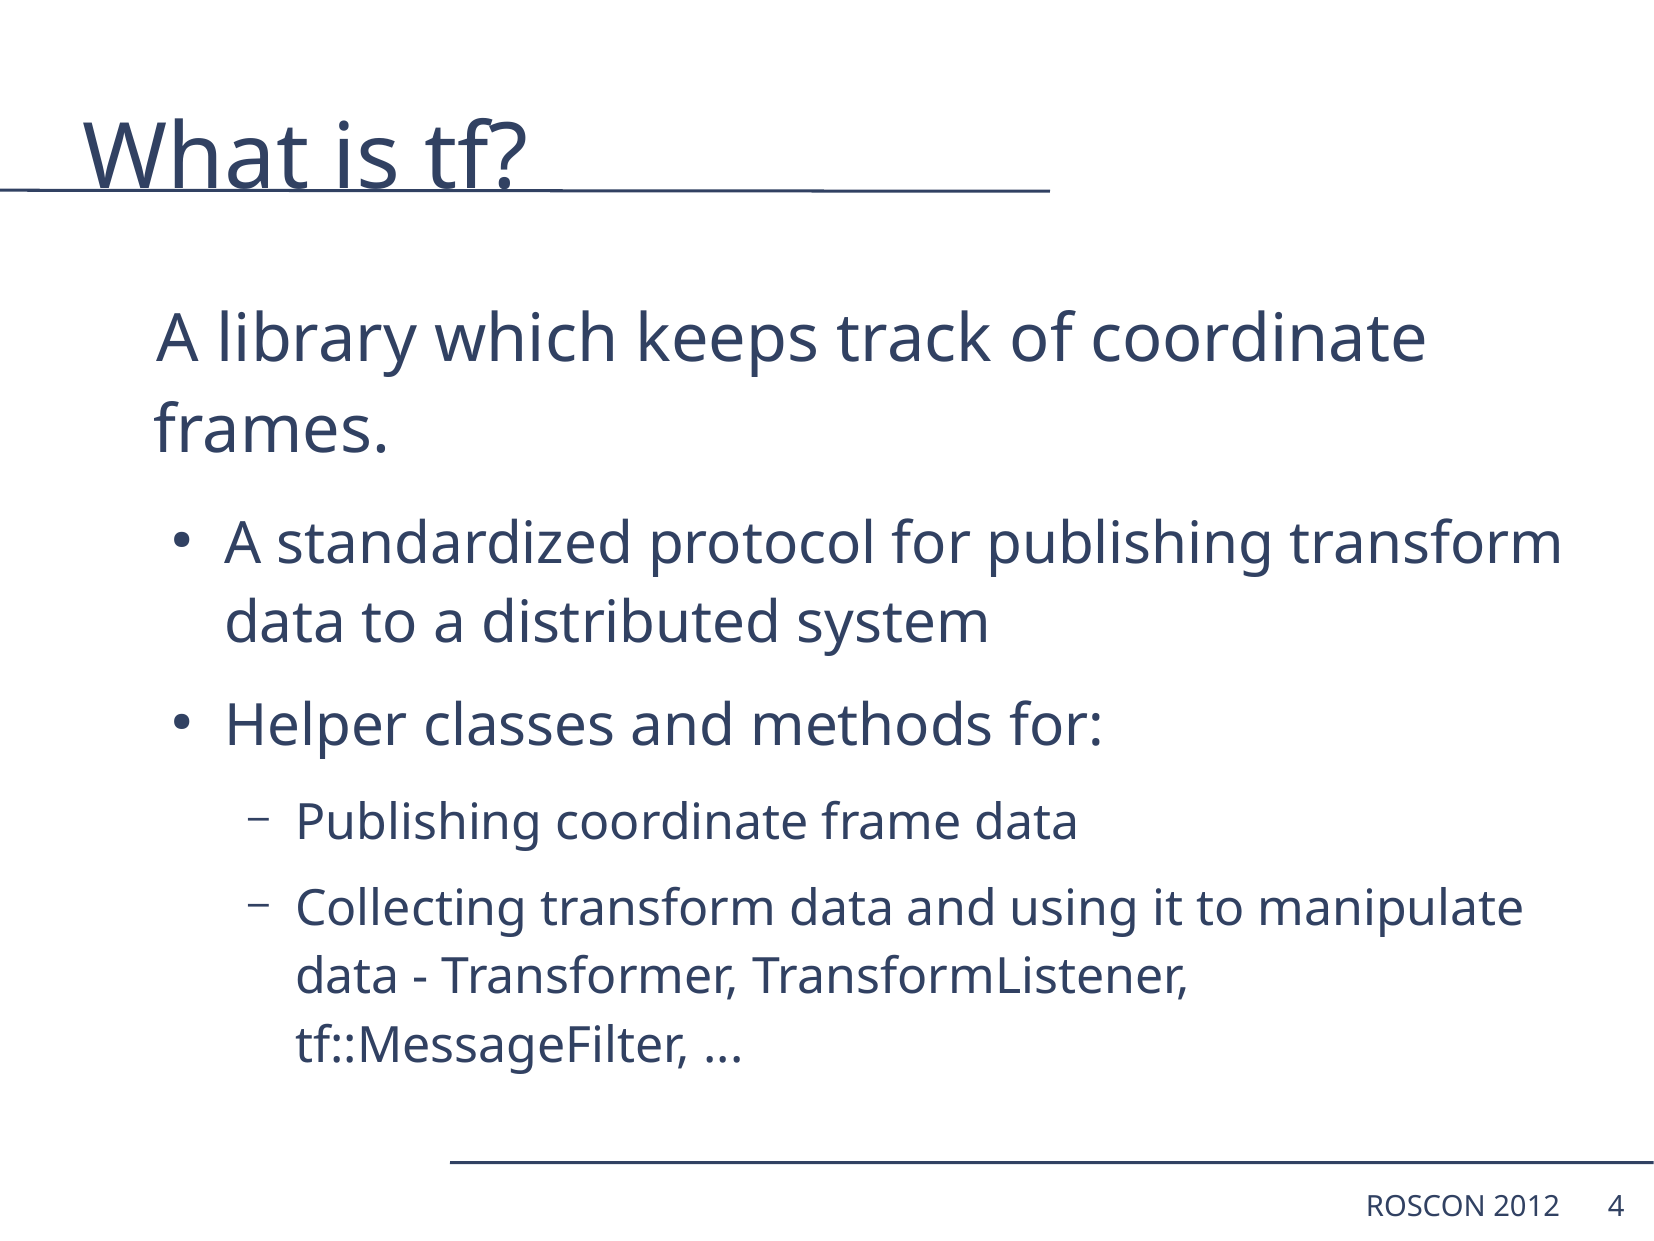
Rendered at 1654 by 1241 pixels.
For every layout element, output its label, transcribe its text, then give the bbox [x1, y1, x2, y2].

list A library which keeps track of coordinate frames. A standardized protocol for publishing transform data to a distributed system Helper classes and methods for: Publishing coordinate frame data Collecting transform data and using it to manipulate data - Transformer, TransformListener, tf::MessageFilter, ... [82, 290, 1571, 1109]
title What is tf? [82, 49, 1571, 257]
